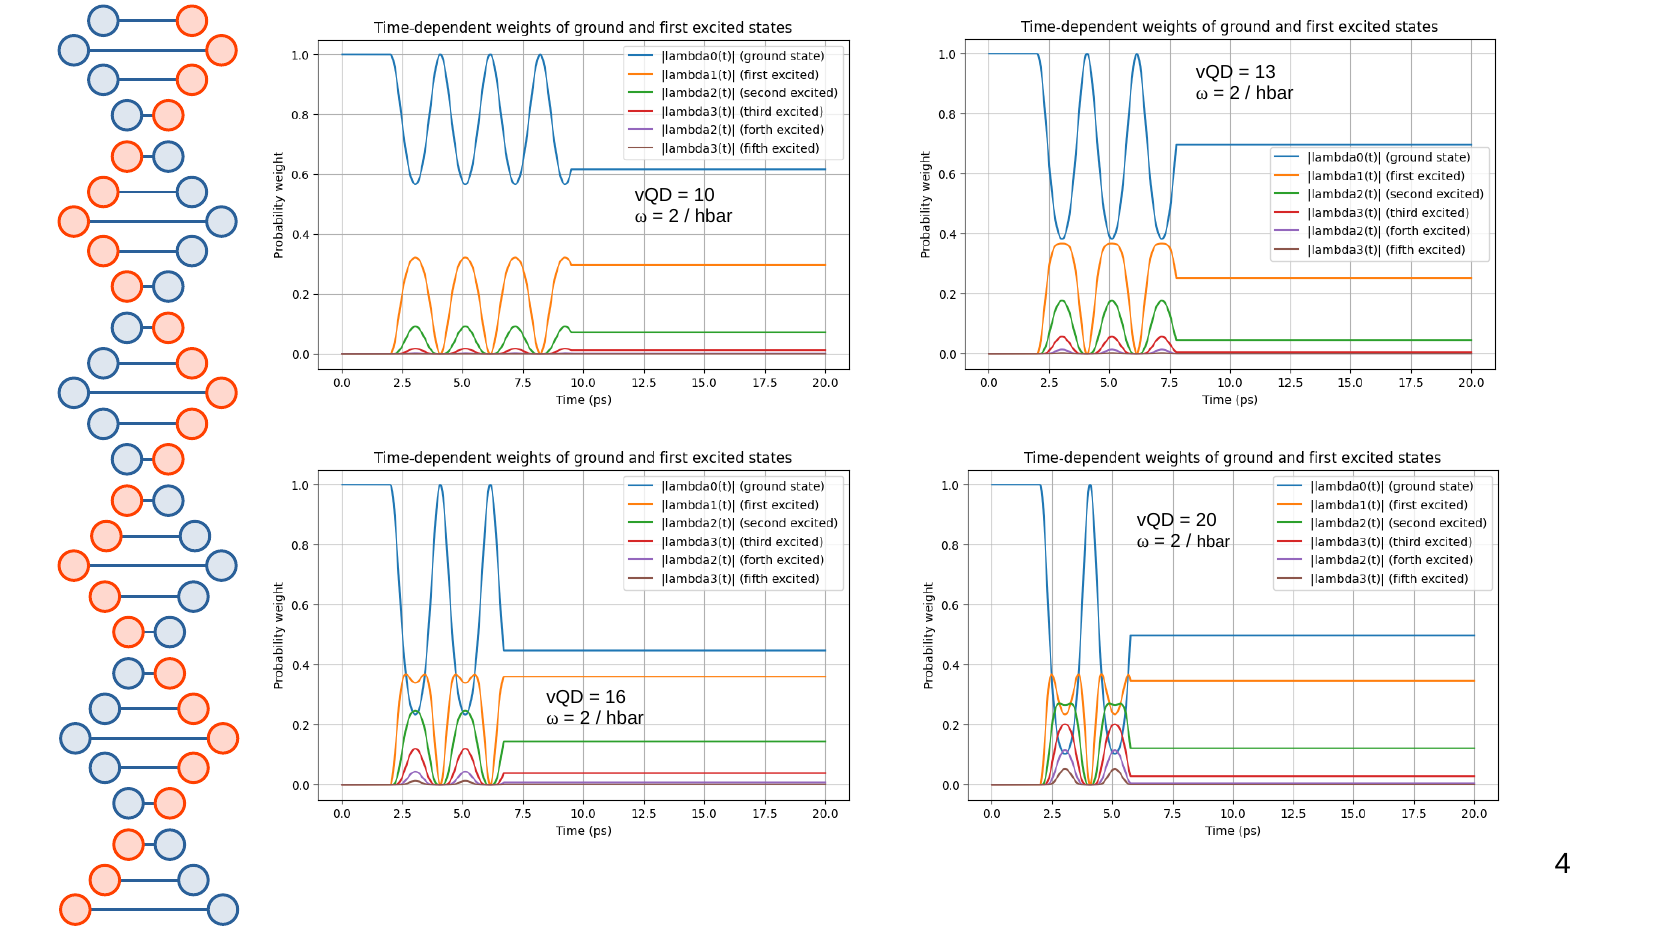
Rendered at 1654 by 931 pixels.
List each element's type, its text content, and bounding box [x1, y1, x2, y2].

picture [265, 442, 857, 845]
text_box vQD = 20 ω = 2 / hbar [1122, 501, 1270, 562]
picture [915, 442, 1506, 845]
picture [912, 11, 1503, 414]
text_box vQD = 13 ω = 2 / hbar [1181, 54, 1329, 114]
picture [265, 12, 857, 414]
text_box vQD = 16 ω = 2 / hbar [531, 679, 680, 739]
text_box vQD = 10 ω = 2 / hbar [620, 177, 768, 237]
